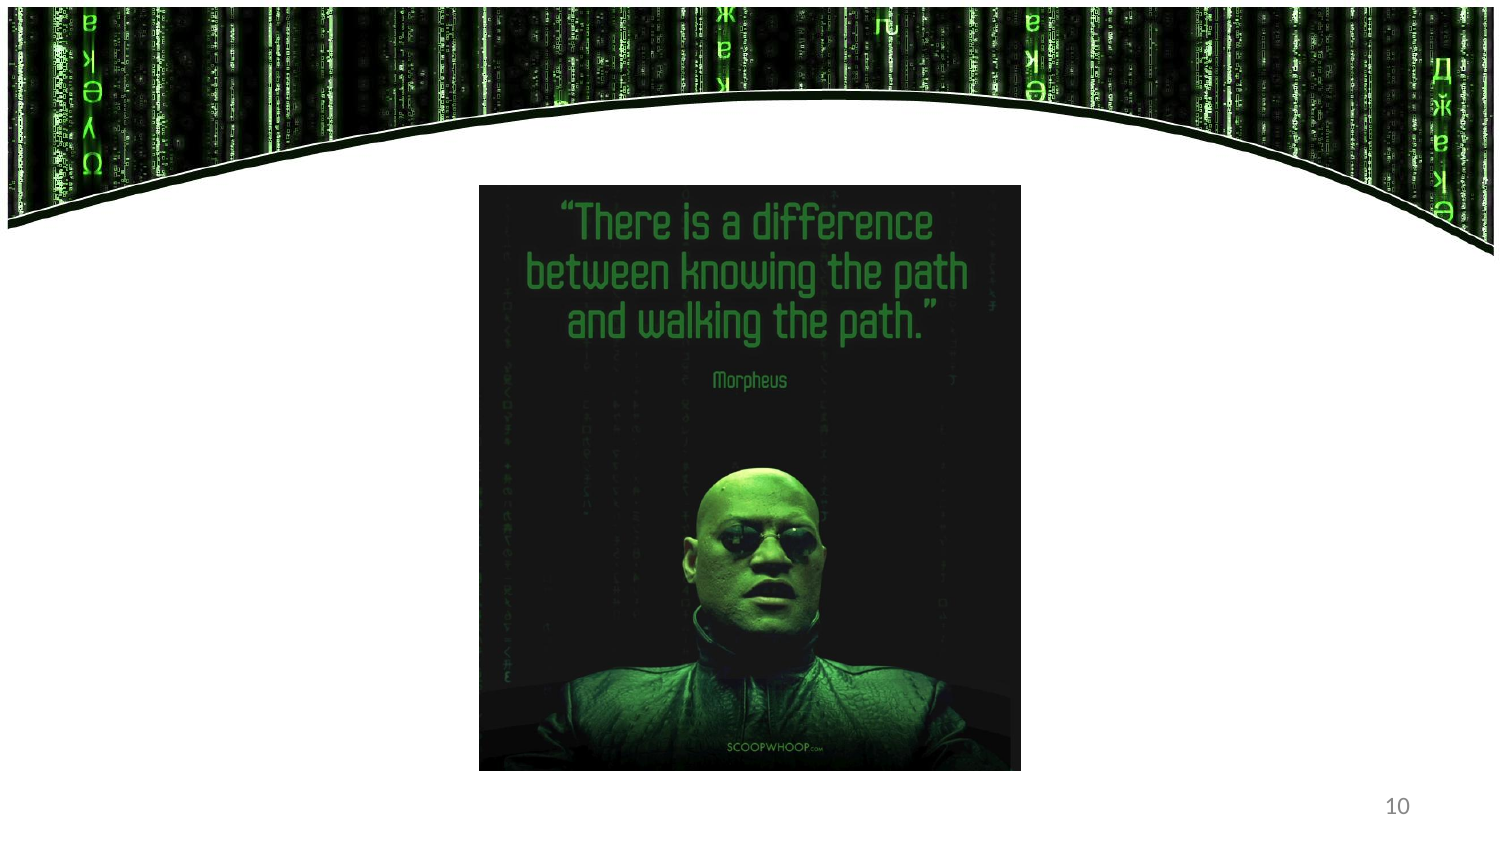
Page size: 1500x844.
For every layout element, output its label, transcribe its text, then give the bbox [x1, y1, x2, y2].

picture [0, 0, 1500, 844]
slide_number <number> [1074, 782, 1425, 827]
